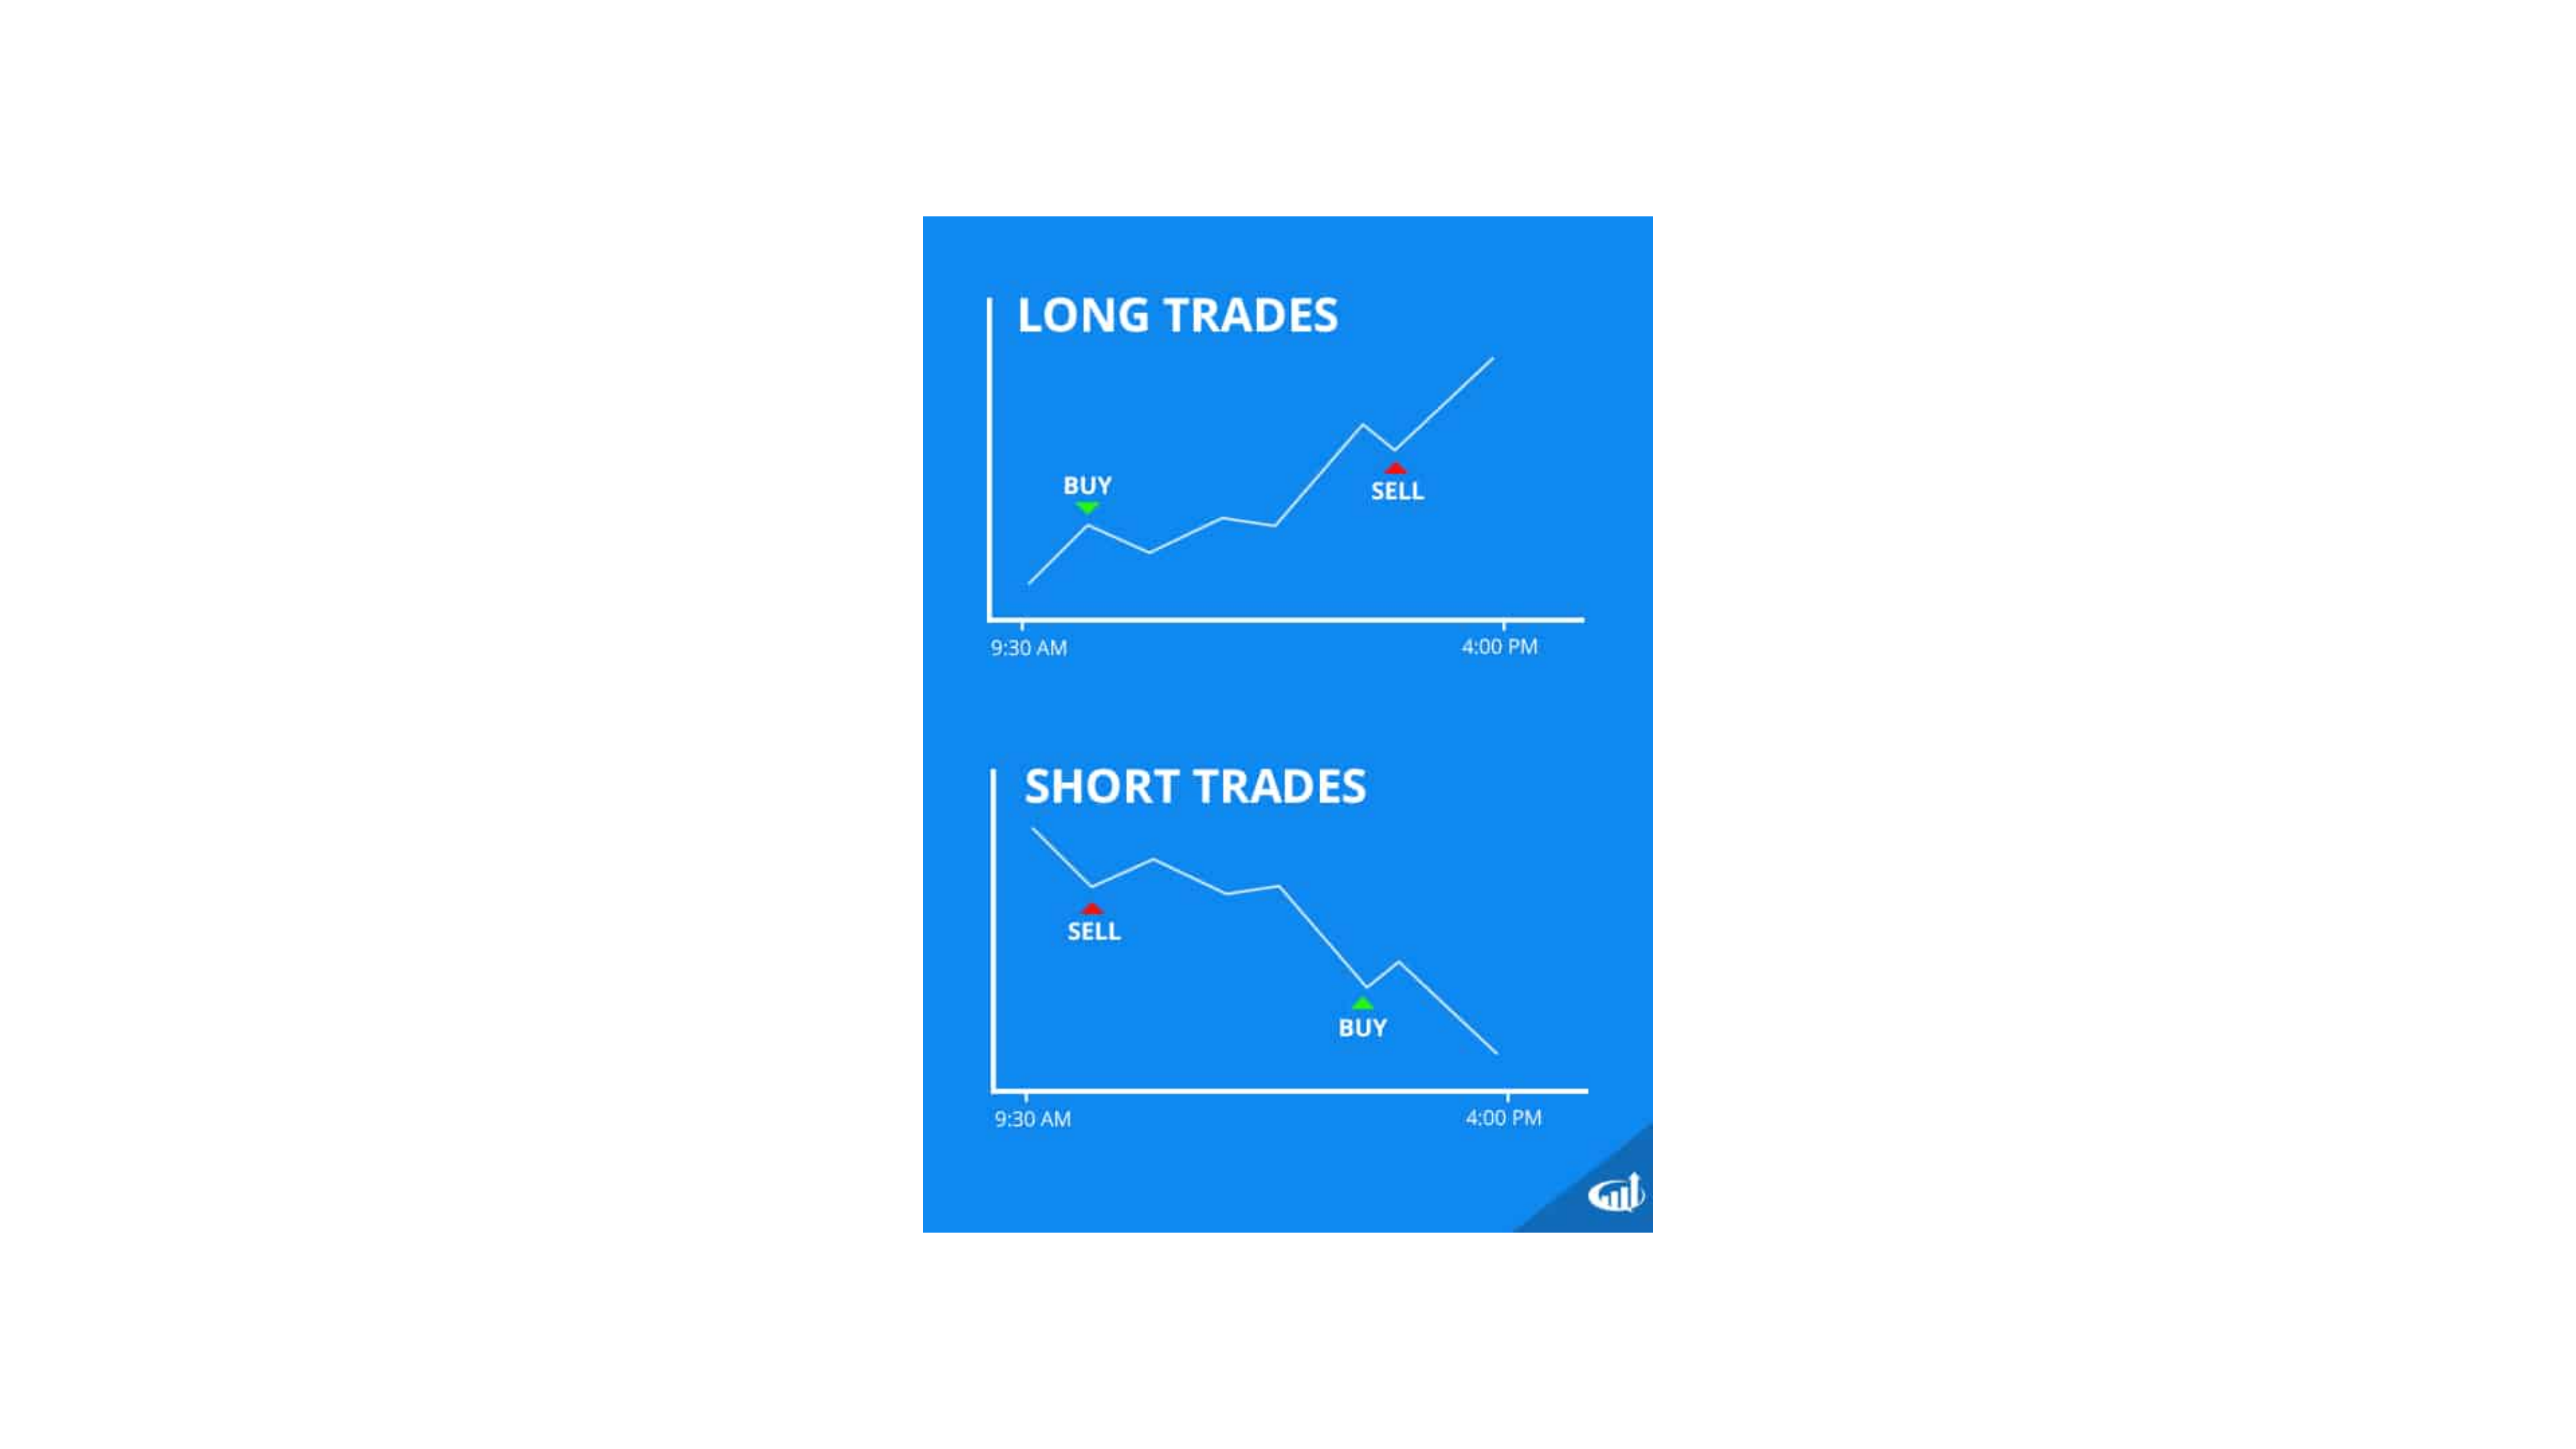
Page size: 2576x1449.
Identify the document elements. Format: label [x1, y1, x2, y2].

picture [923, 216, 1653, 1233]
